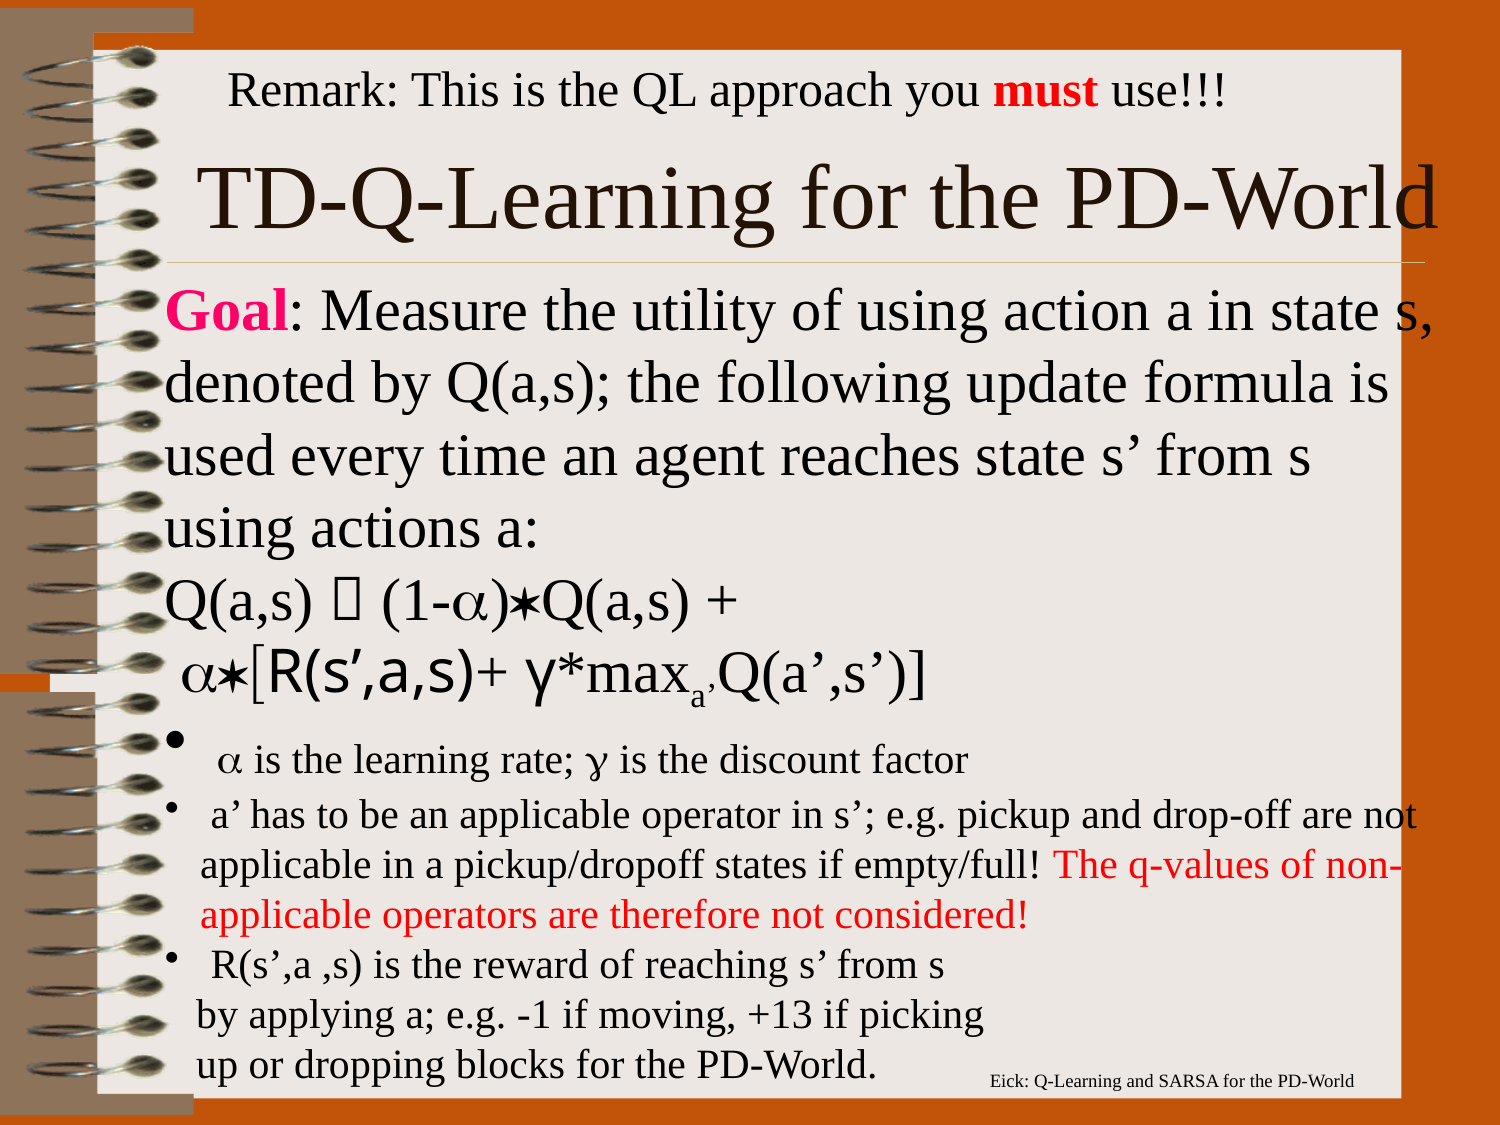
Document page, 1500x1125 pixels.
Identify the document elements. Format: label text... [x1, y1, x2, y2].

text_box  is the learning rate; g is the discount factor a’ has to be an applicable operator in s’; e.g. pickup and drop-off are not applicable in a pickup/dropoff states if empty/full! The q-values of non-applicable operators are therefore not considered! R(s’,a ,s) is the reward of reaching s’ from s by applying a; e.g. -1 if moving, +13 if picking up or dropping blocks for the PD-World. [149, 699, 1500, 1095]
title TD-Q-Learning for the PD-World [166, 149, 1472, 234]
text_box Remark: This is the QL approach you must use!!! [212, 49, 1244, 125]
picture [0, 8, 194, 674]
text_box Goal: Measure the utility of using action a in state s, denoted by Q(a,s); the following update formula is used every time an agent reaches state s’ from s using actions a: Q(a,s)  (1-)*Q(a,s) + *[R(s’,a,s)+ γ*maxa’Q(a’,s’)] [149, 262, 1455, 699]
picture [0, 692, 194, 1115]
